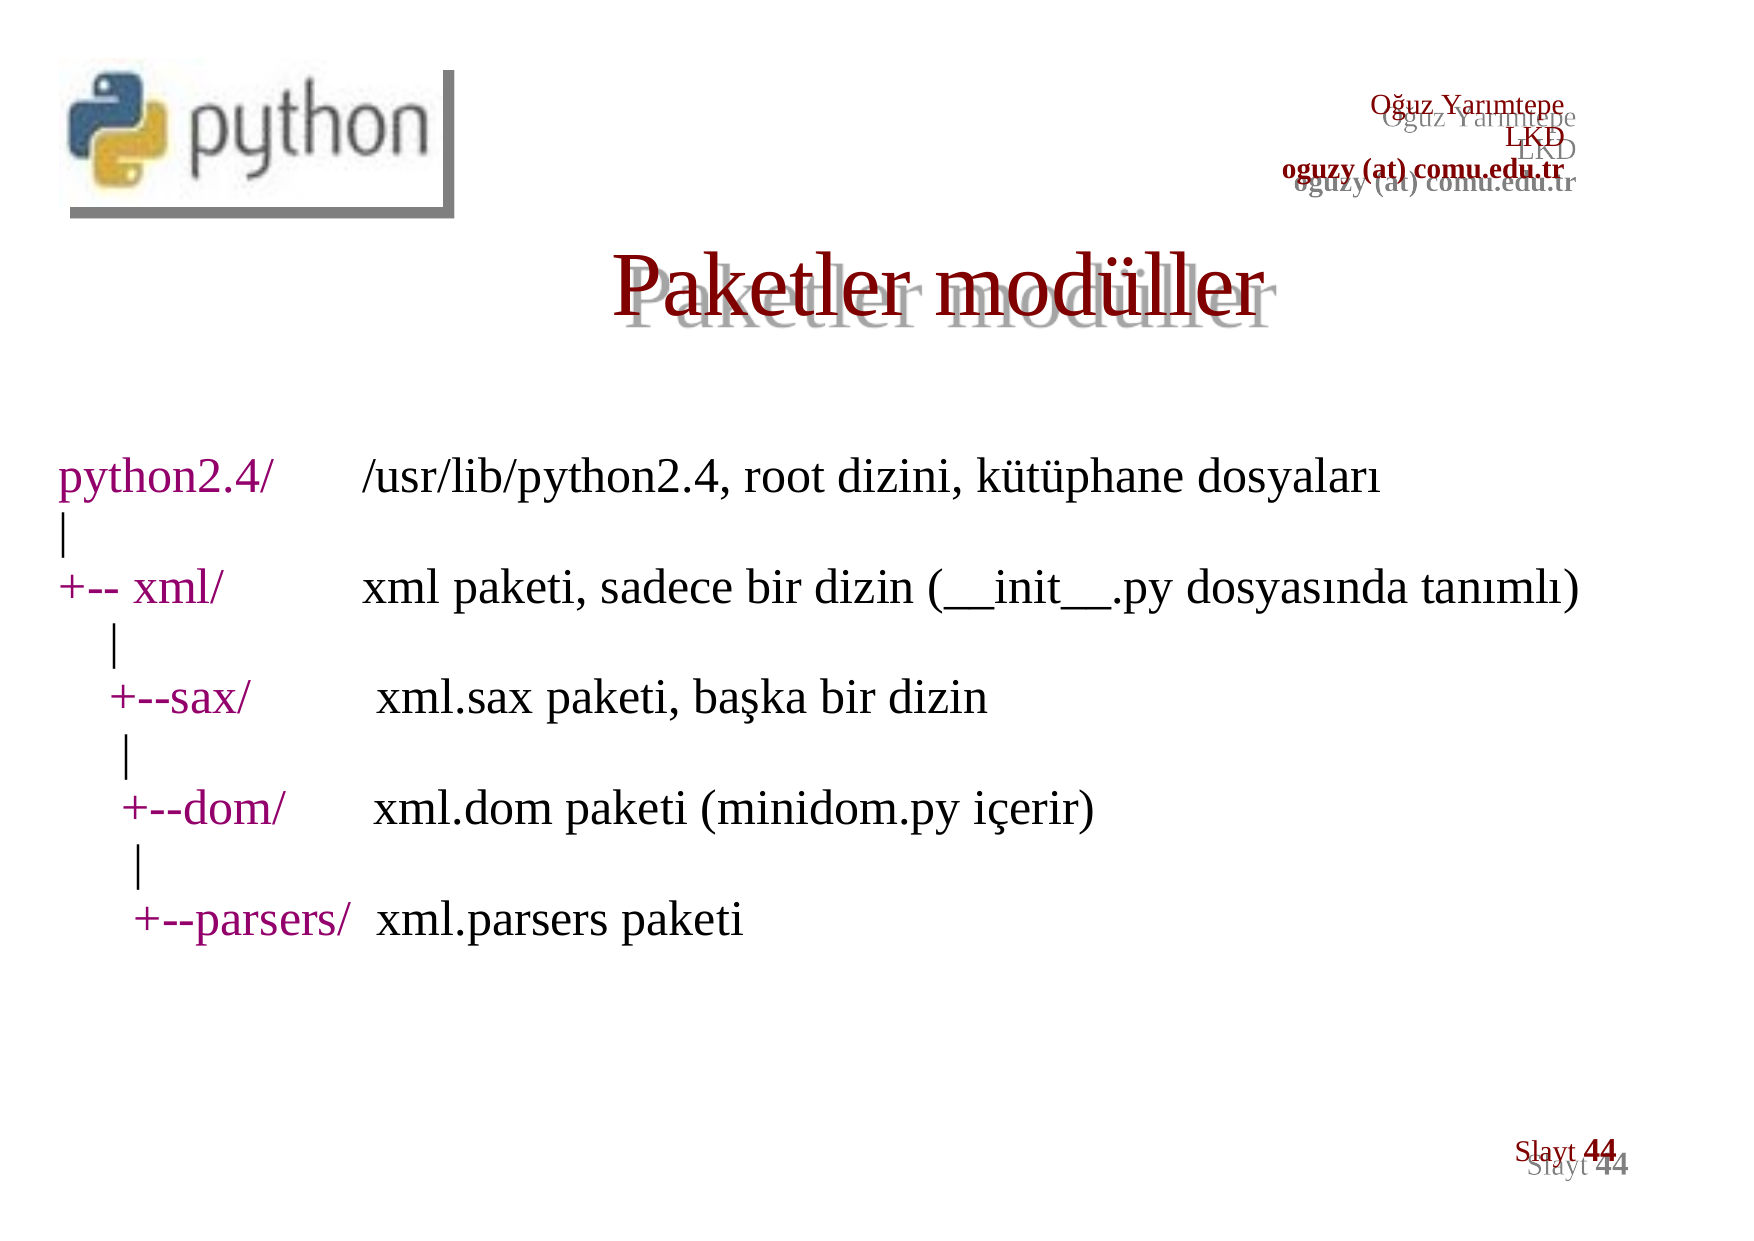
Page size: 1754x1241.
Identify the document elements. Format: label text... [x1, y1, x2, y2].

subtitle python2.4/ /usr/lib/python2.4, root dizini, kütüphane dosyaları | +-- xml/ xml paketi, sadece bir dizin (__init__.py dosyasında tanımlı) | +--sax/ xml.sax paketi, başka bir dizin | +--dom/ xml.dom paketi (minidom.py içerir) | +--parsers/ xml.parsers paketi [59, 360, 1695, 1034]
title Paketler modüller [194, 214, 1684, 355]
picture [59, 58, 443, 207]
